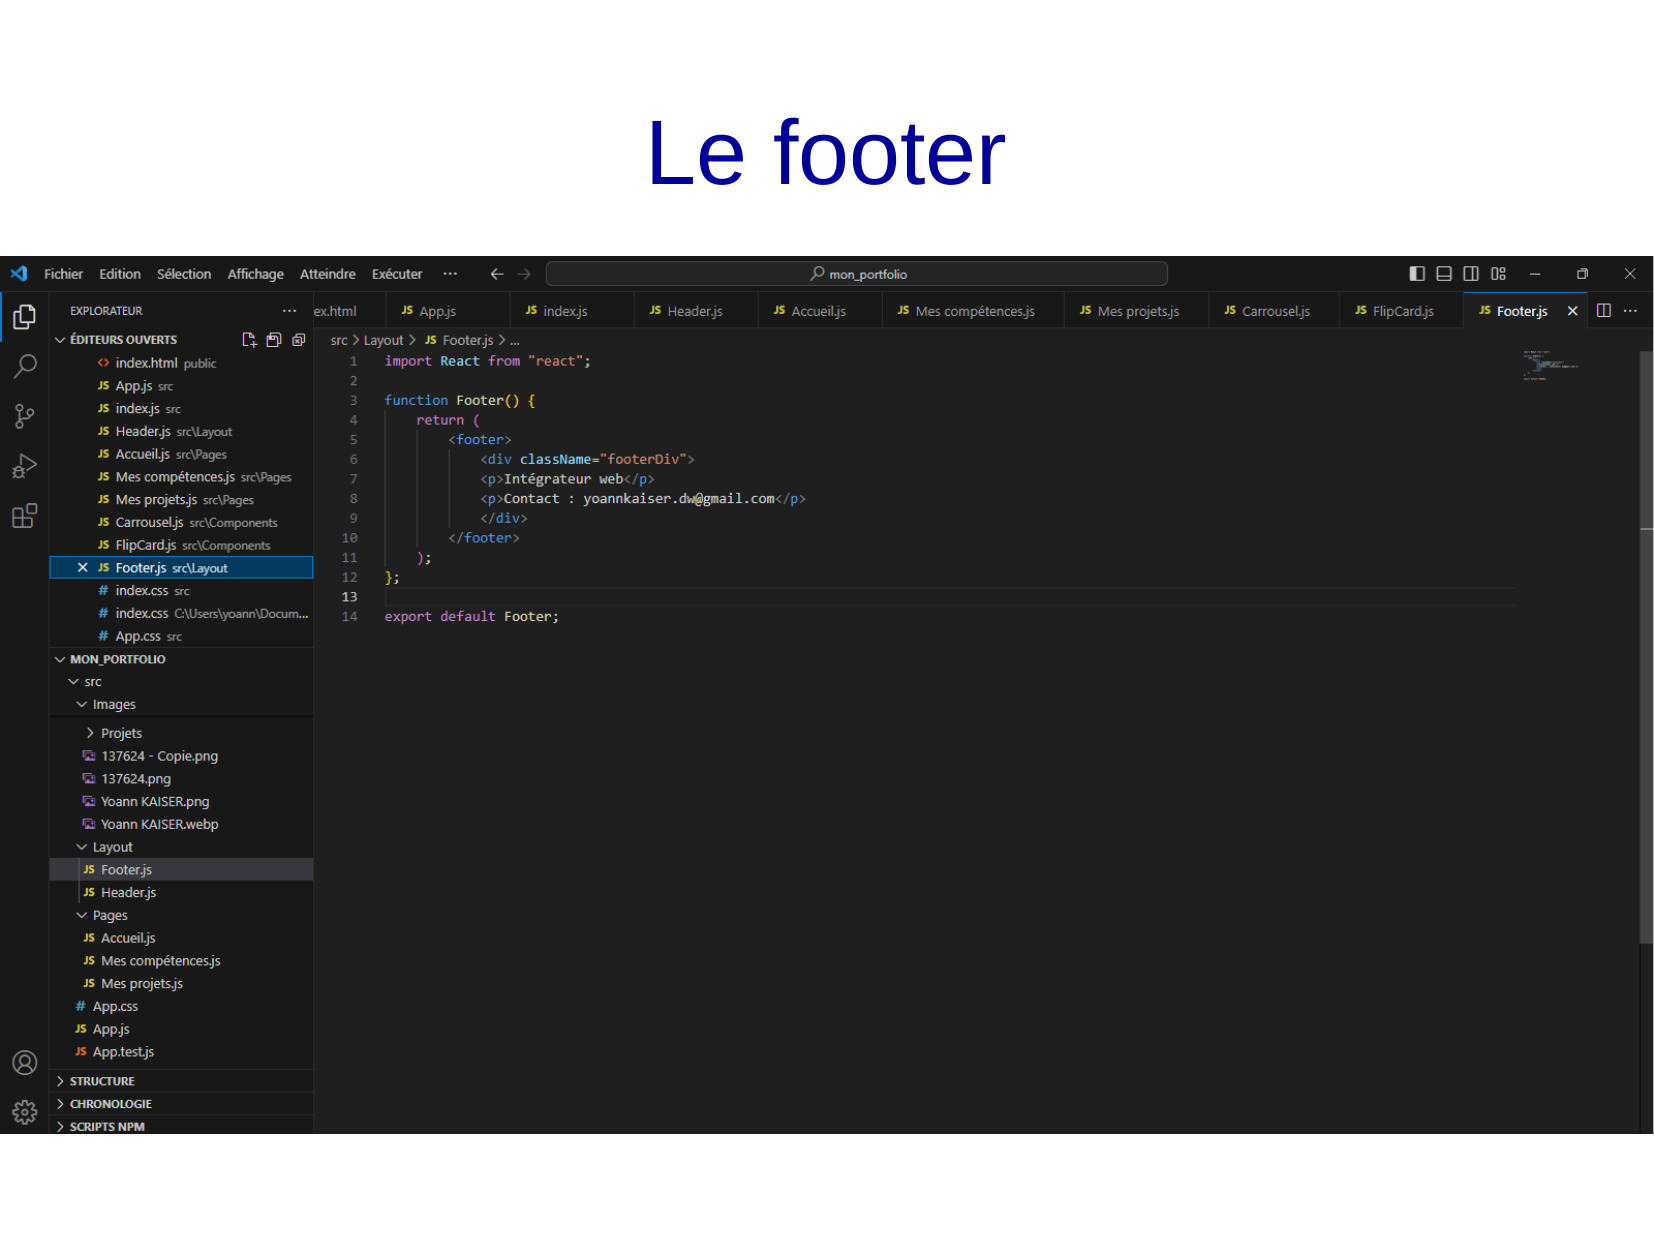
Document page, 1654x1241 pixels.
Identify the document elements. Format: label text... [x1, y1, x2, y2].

picture [0, 256, 1654, 1134]
title Le footer [82, 49, 1571, 256]
